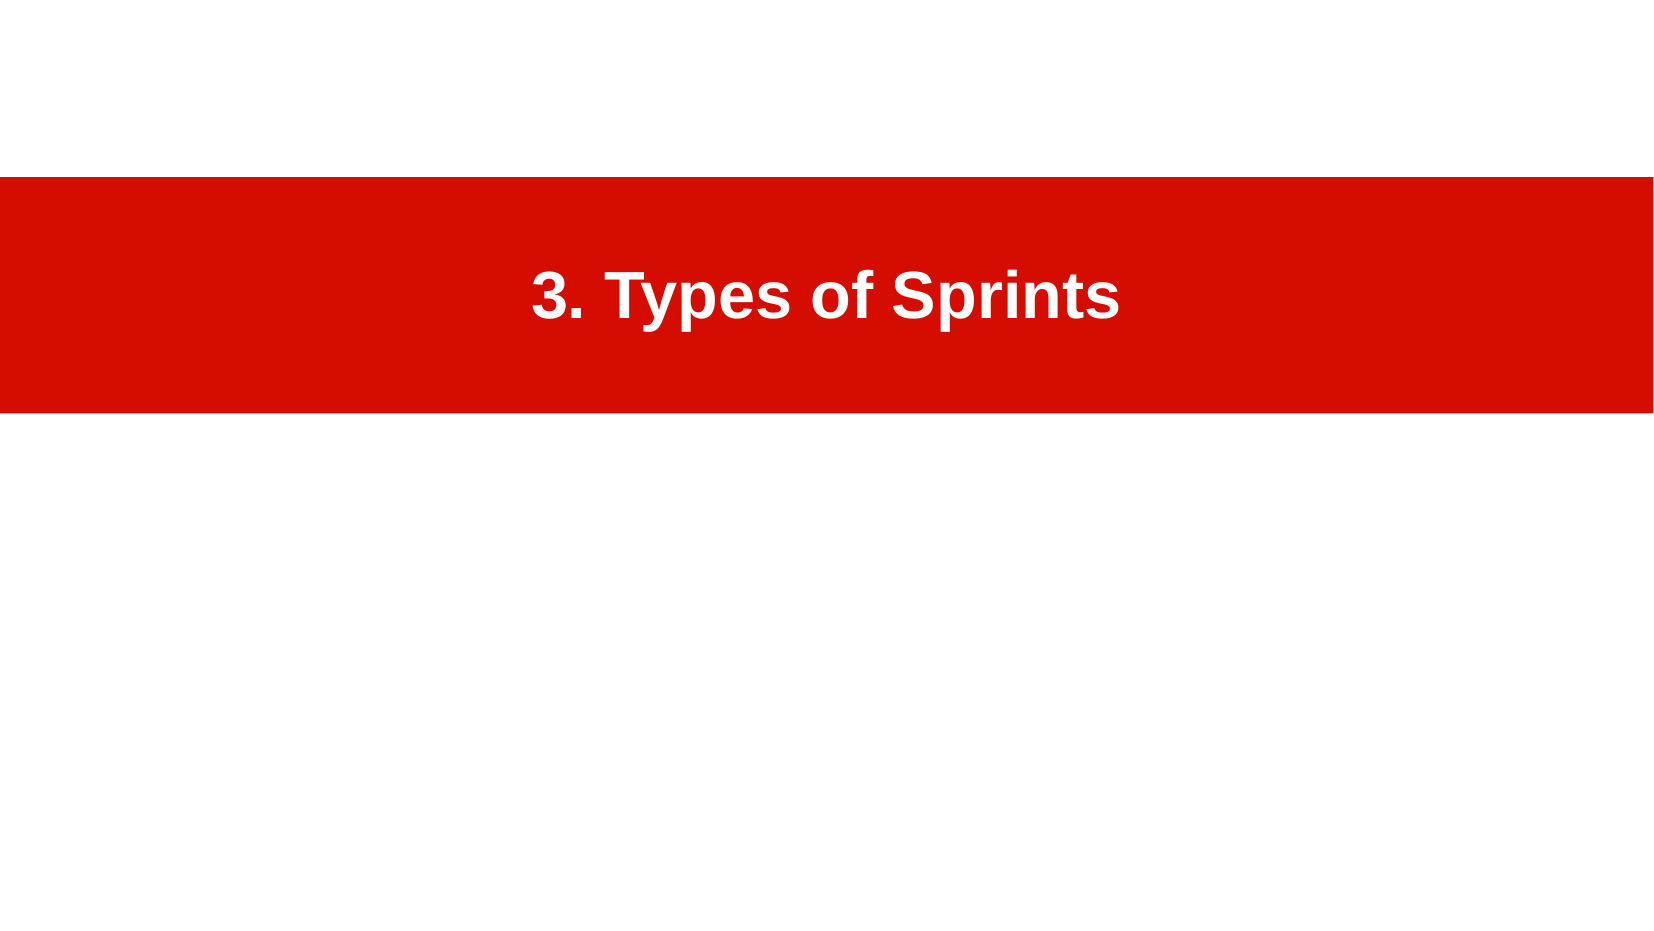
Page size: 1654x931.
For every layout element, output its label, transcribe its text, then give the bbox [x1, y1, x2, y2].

title 3. Types of Sprints [0, 177, 1654, 414]
